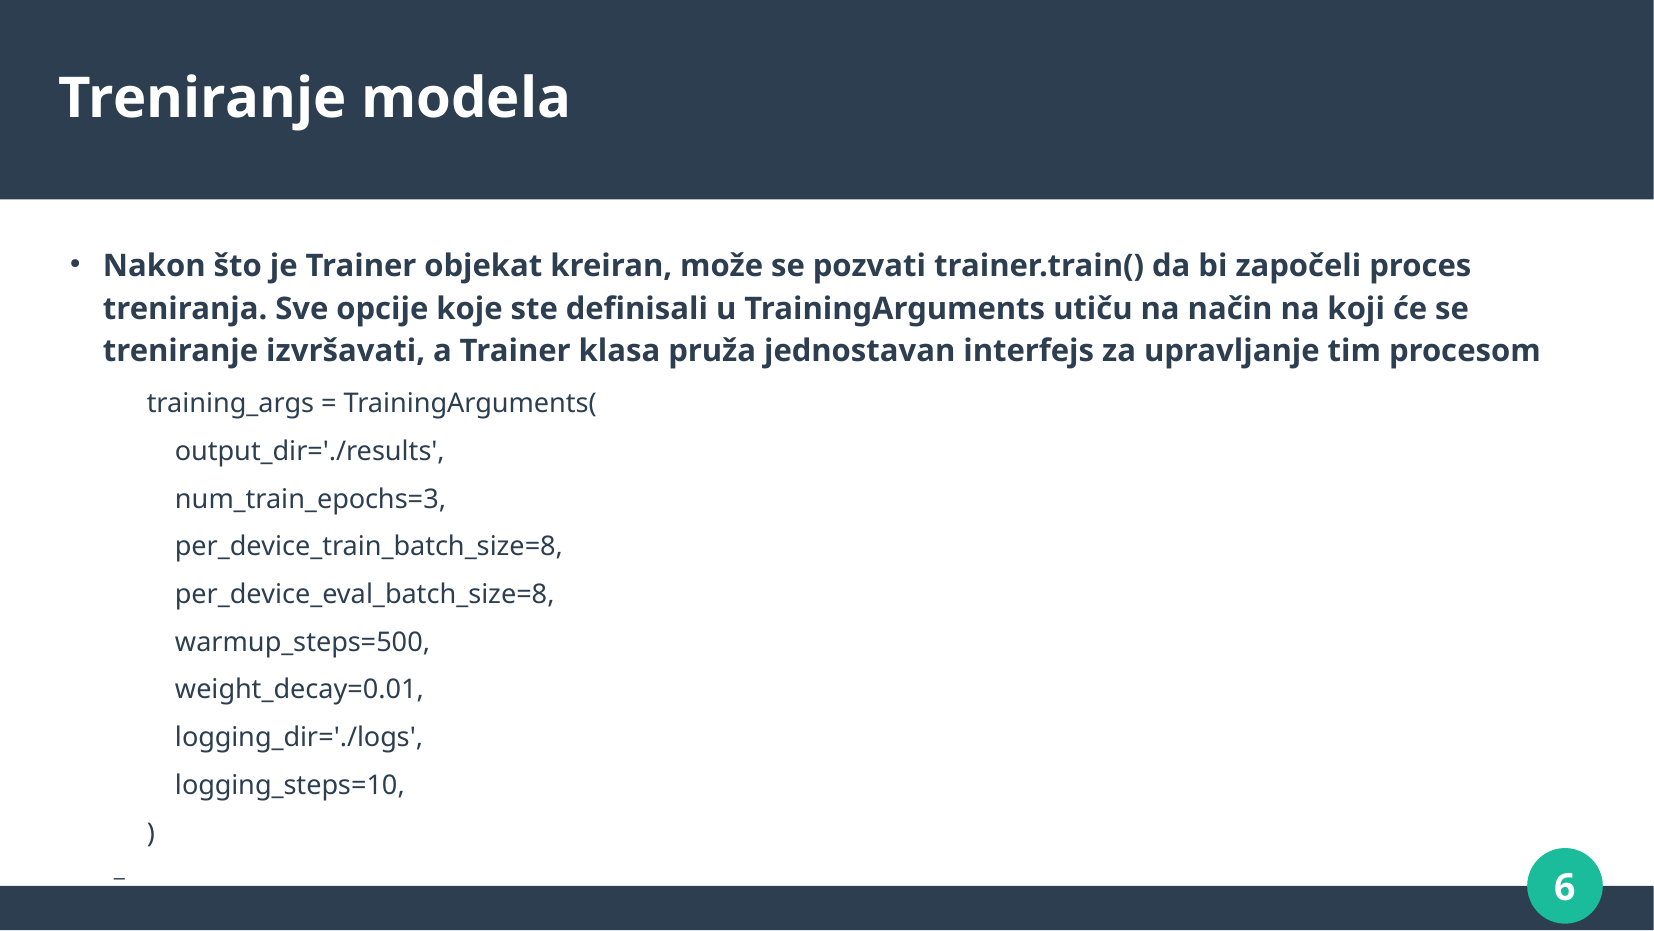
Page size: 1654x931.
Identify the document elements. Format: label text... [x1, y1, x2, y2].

list Nakon što je Trainer objekat kreiran, može se pozvati trainer.train() da bi započeli proces treniranja. Sve opcije koje ste definisali u TrainingArguments utiču na način na koji će se treniranje izvršavati, a Trainer klasa pruža jednostavan interfejs za upravljanje tim procesom training_args = TrainingArguments( output_dir='./results', num_train_epochs=3, per_device_train_batch_size=8, per_device_eval_batch_size=8, warmup_steps=500, weight_decay=0.01, logging_dir='./logs', logging_steps=10, ) [59, 243, 1595, 864]
title Treniranje modela [59, 37, 1595, 155]
